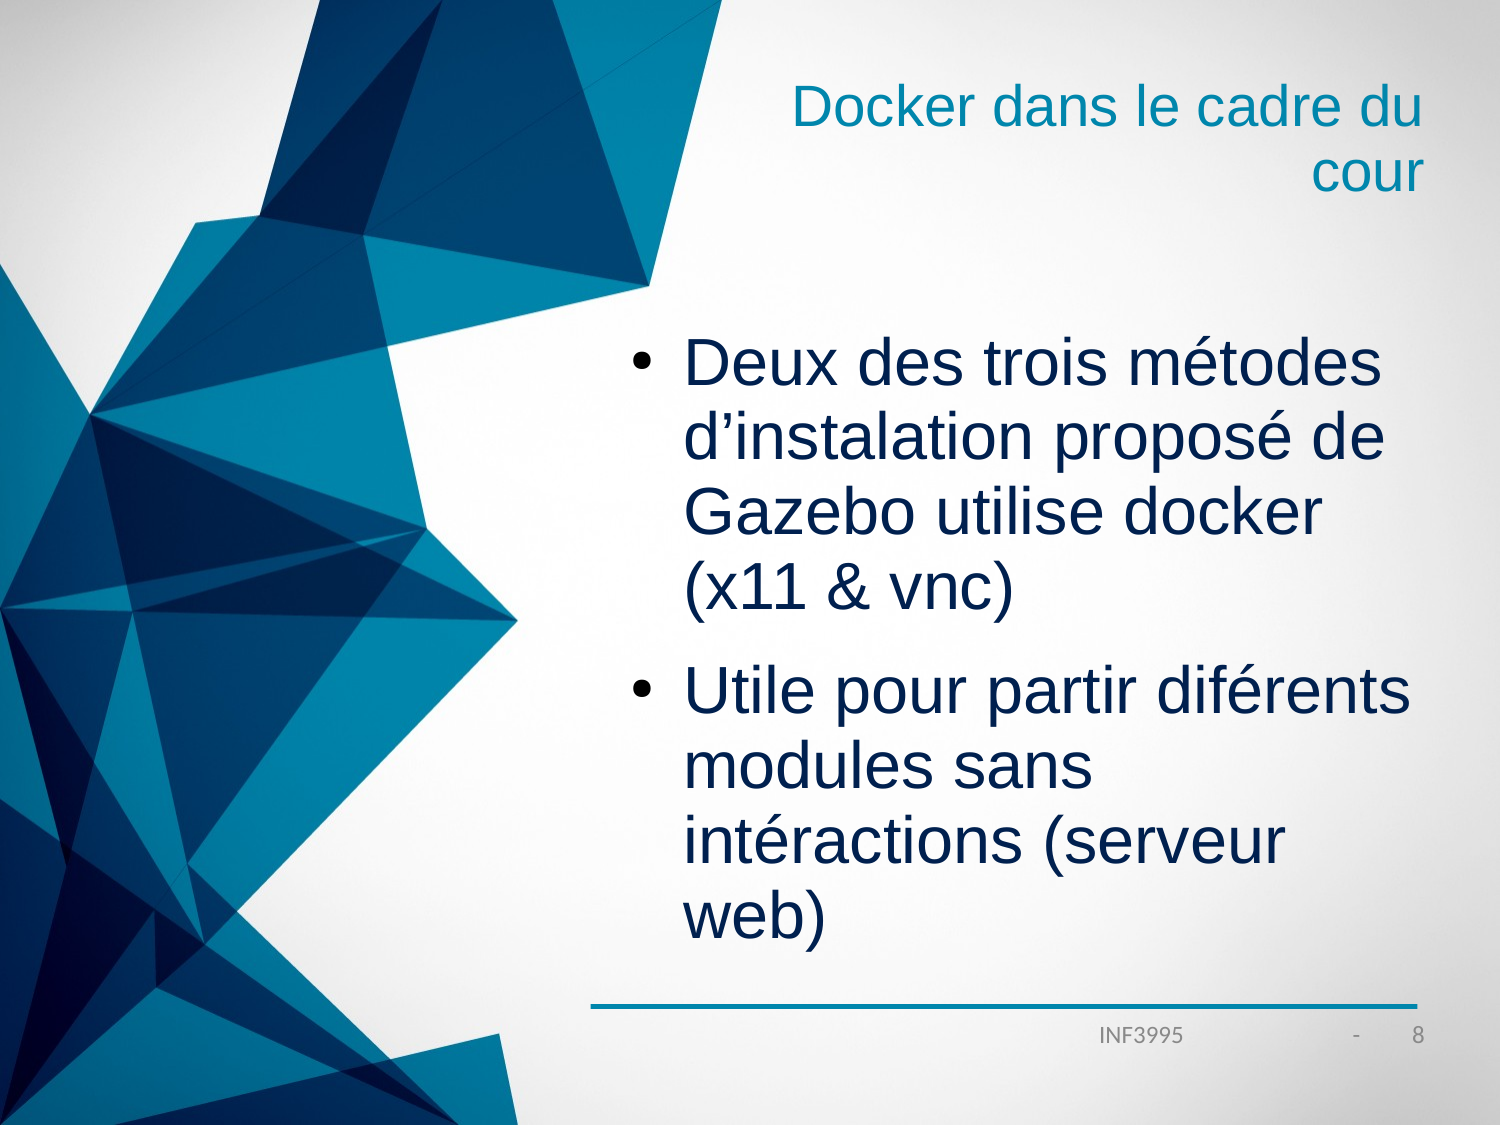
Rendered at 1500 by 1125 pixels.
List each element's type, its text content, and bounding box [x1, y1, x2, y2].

title Docker dans le cadre du cour [708, 44, 1425, 233]
picture [0, 0, 1500, 1125]
list Deux des trois métodes d’instalation proposé de Gazebo utilise docker (x11 & vnc) Utile pour partir diférents modules sans intéractions (serveur web) [612, 324, 1447, 978]
